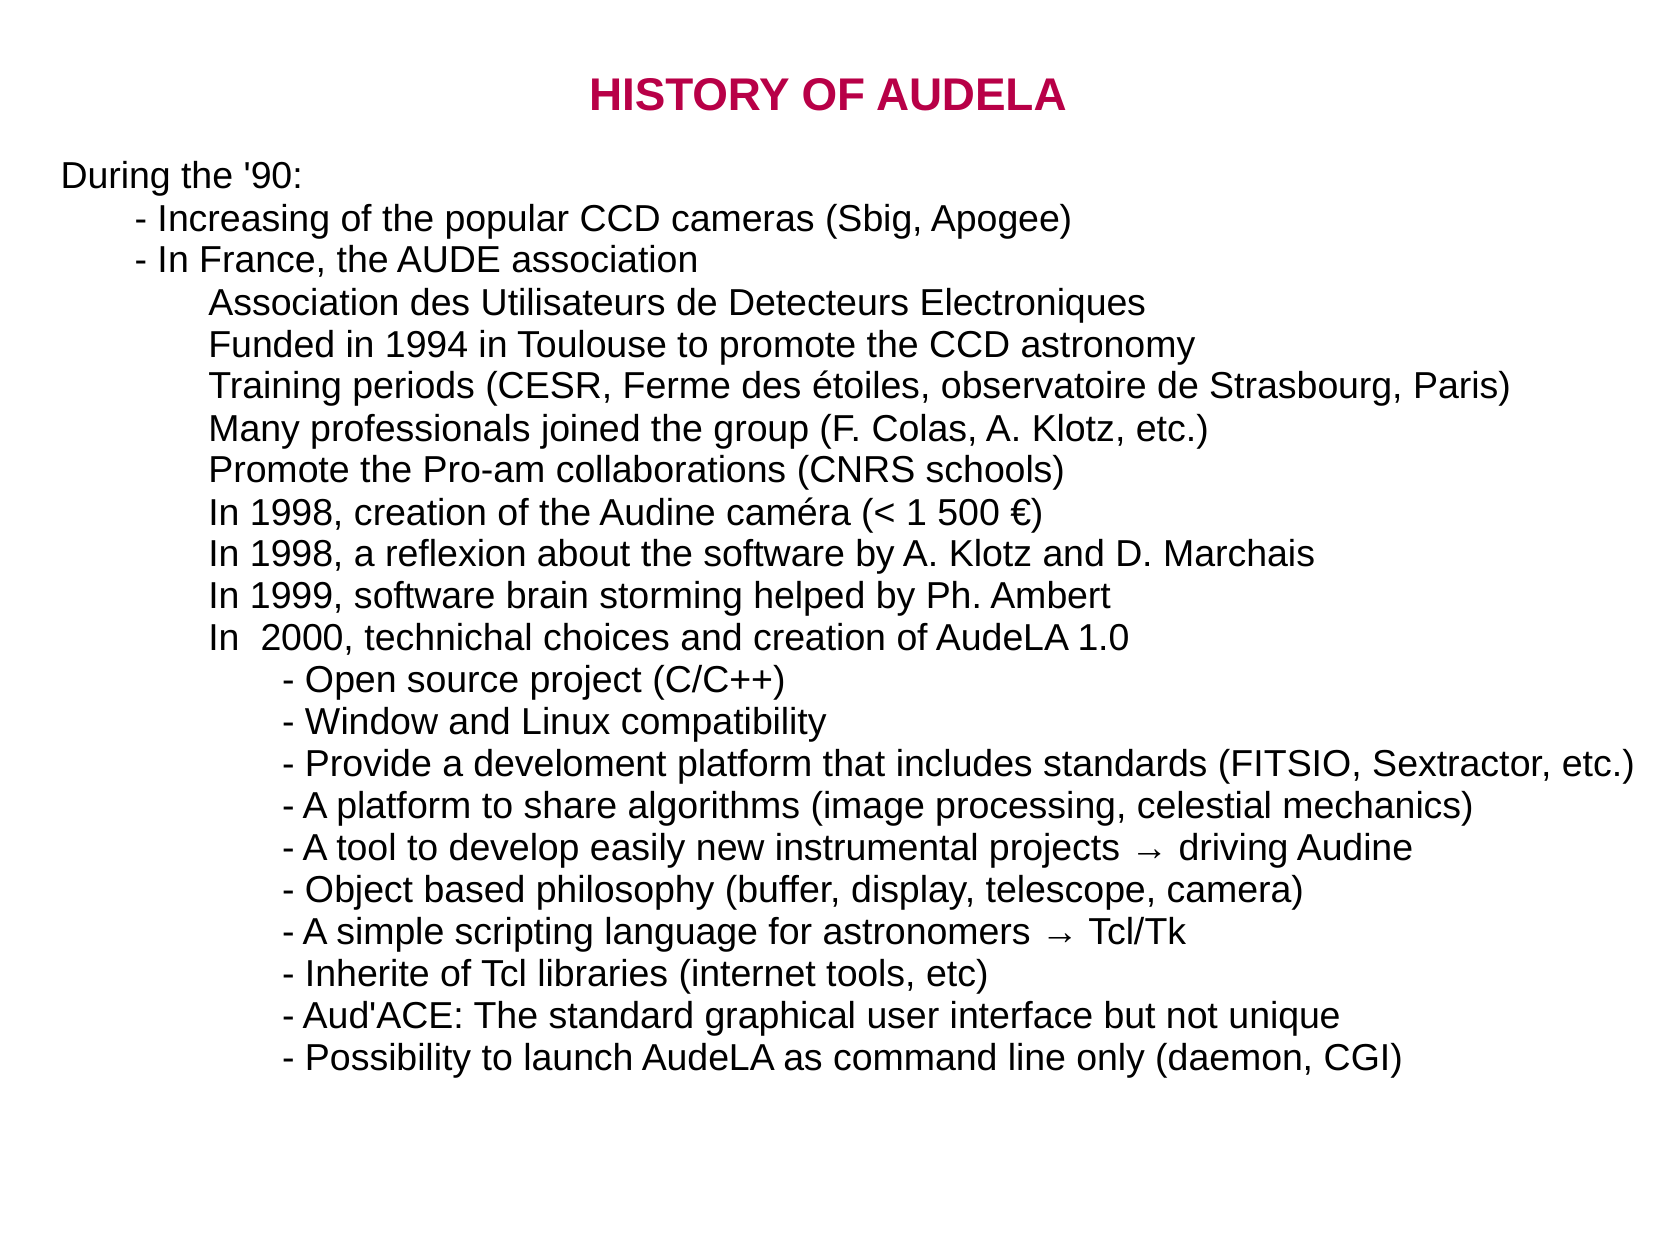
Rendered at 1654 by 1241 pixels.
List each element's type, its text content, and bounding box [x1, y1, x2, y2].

text_box During the '90: - Increasing of the popular CCD cameras (Sbig, Apogee) - In France, the AUDE association Association des Utilisateurs de Detecteurs Electroniques Funded in 1994 in Toulouse to promote the CCD astronomy Training periods (CESR, Ferme des étoiles, observatoire de Strasbourg, Paris) Many professionals joined the group (F. Colas, A. Klotz, etc.) Promote the Pro-am collaborations (CNRS schools) In 1998, creation of the Audine caméra (< 1 500 €) In 1998, a reflexion about the software by A. Klotz and D. Marchais In 1999, software brain storming helped by Ph. Ambert In 2000, technichal choices and creation of AudeLA 1.0 - Open source project (C/C++) - Window and Linux compatibility - Provide a develoment platform that includes standards (FITSIO, Sextractor, etc.) - A platform to share algorithms (image processing, celestial mechanics) - A tool to develop easily new instrumental projects → driving Audine - Object based philosophy (buffer, display, telescope, camera) - A simple scripting language for astronomers → Tcl/Tk - Inherite of Tcl libraries (internet tools, etc) - Aud'ACE: The standard graphical user interface but not unique - Possibility to launch AudeLA as command line only (daemon, CGI) [45, 147, 1654, 1130]
text_box HISTORY OF AUDELA [574, 61, 1082, 129]
